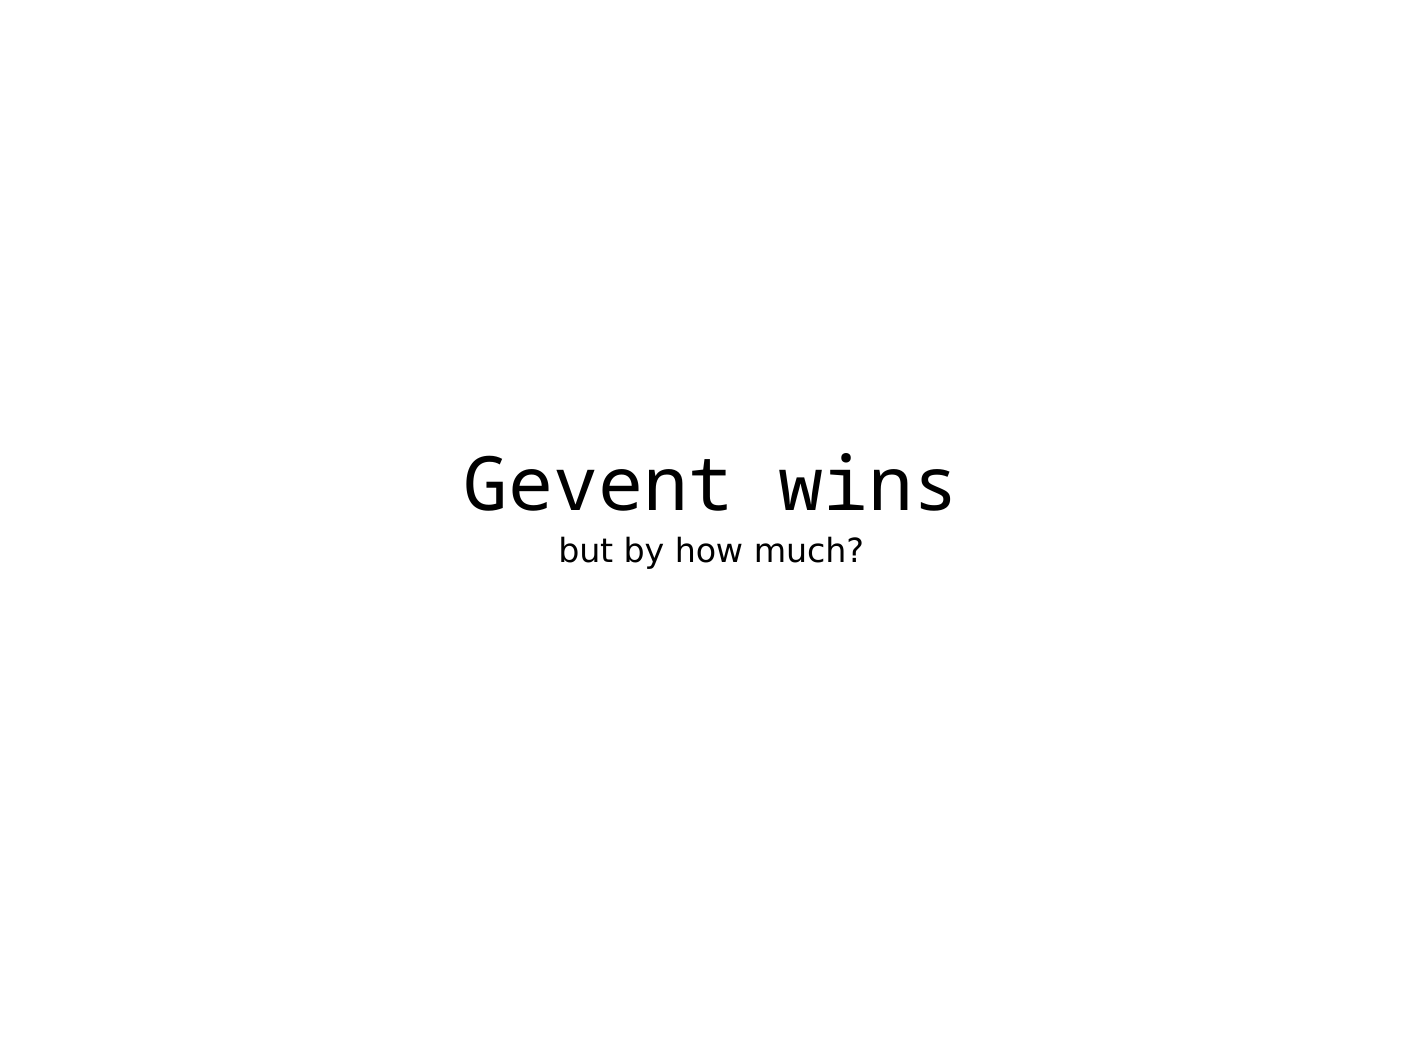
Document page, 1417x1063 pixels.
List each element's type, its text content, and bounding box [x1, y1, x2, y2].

text_box Gevent wins but by how much? [140, 422, 1283, 564]
